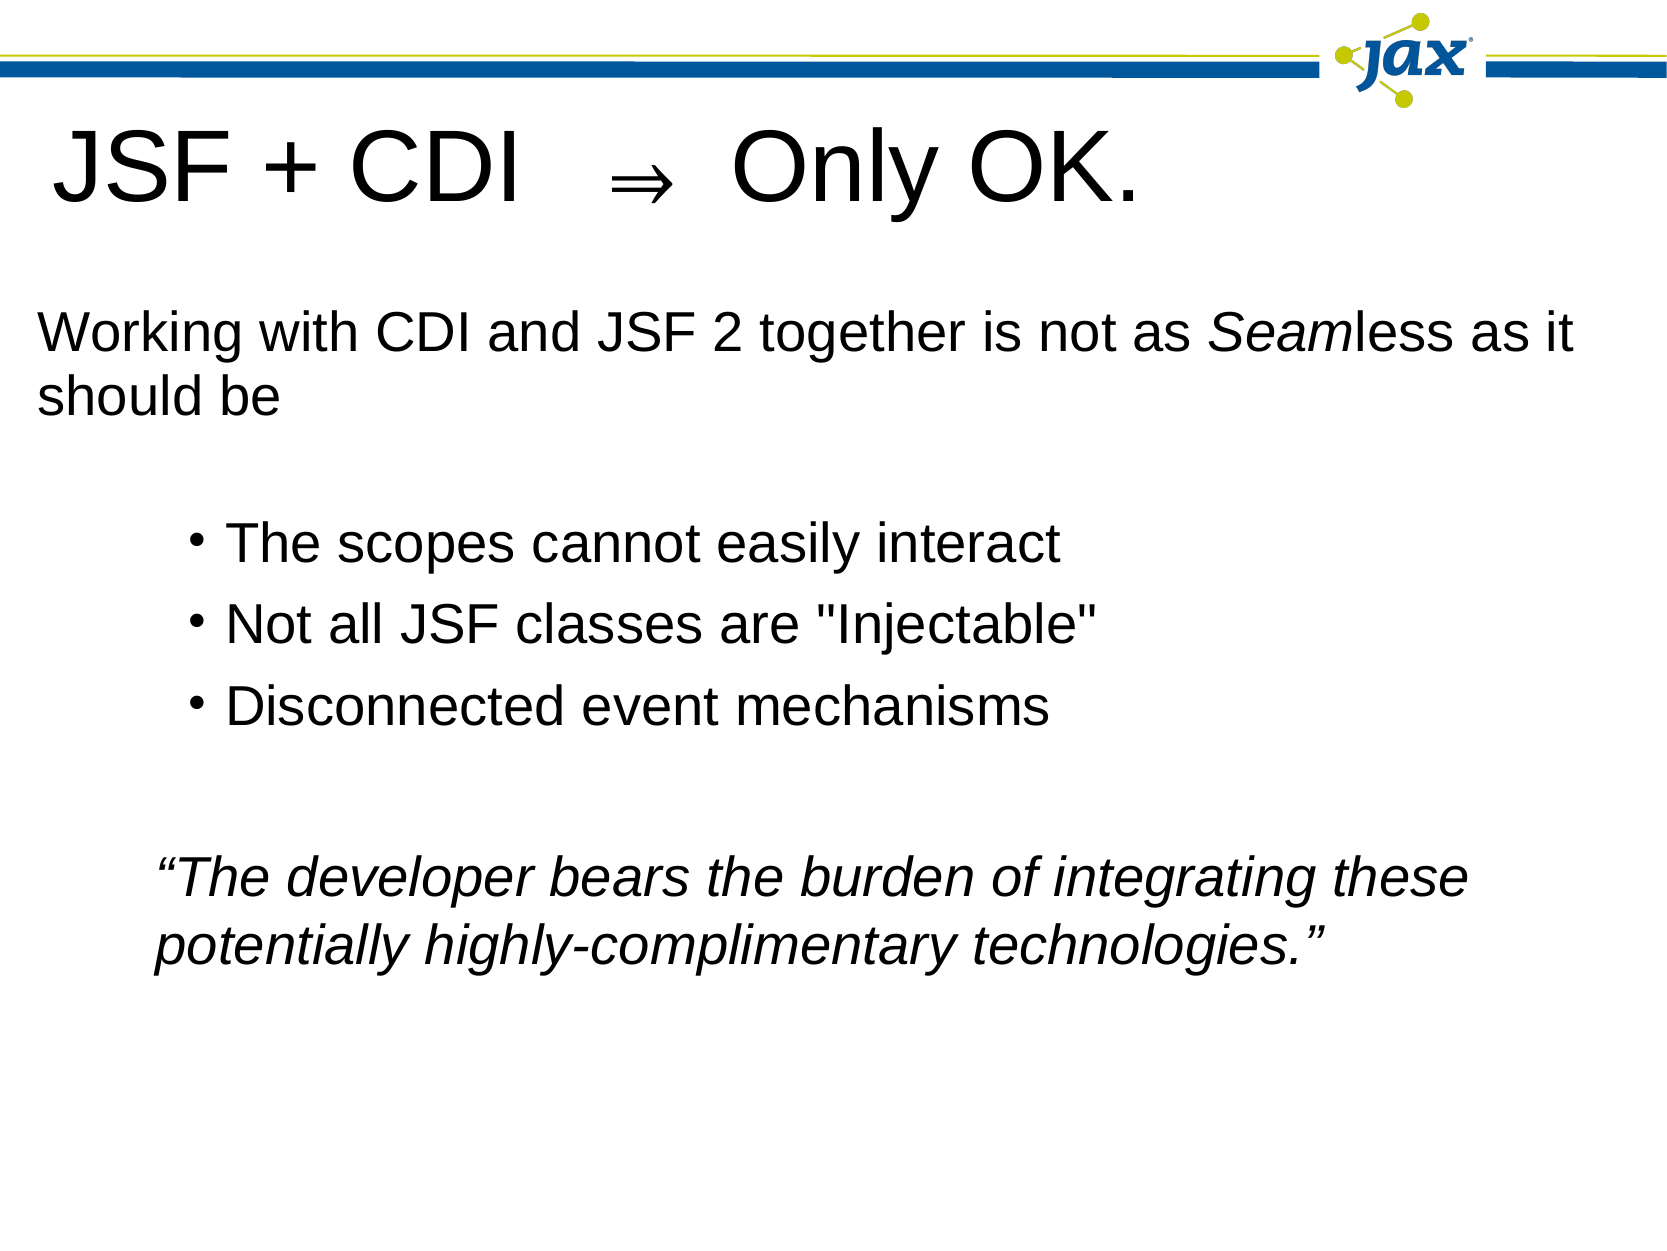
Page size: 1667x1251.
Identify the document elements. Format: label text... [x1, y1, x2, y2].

list Working with CDI and JSF 2 together is not as Seamless as it should be The scopes cannot easily interact Not all JSF classes are "Injectable" Disconnected event mechanisms “The developer bears the burden of integrating these potentially highly-complimentary technologies.” [37, 300, 1613, 1126]
picture [1335, 13, 1473, 91]
title JSF + CDI ⇒ Only OK. [37, 91, 1651, 230]
